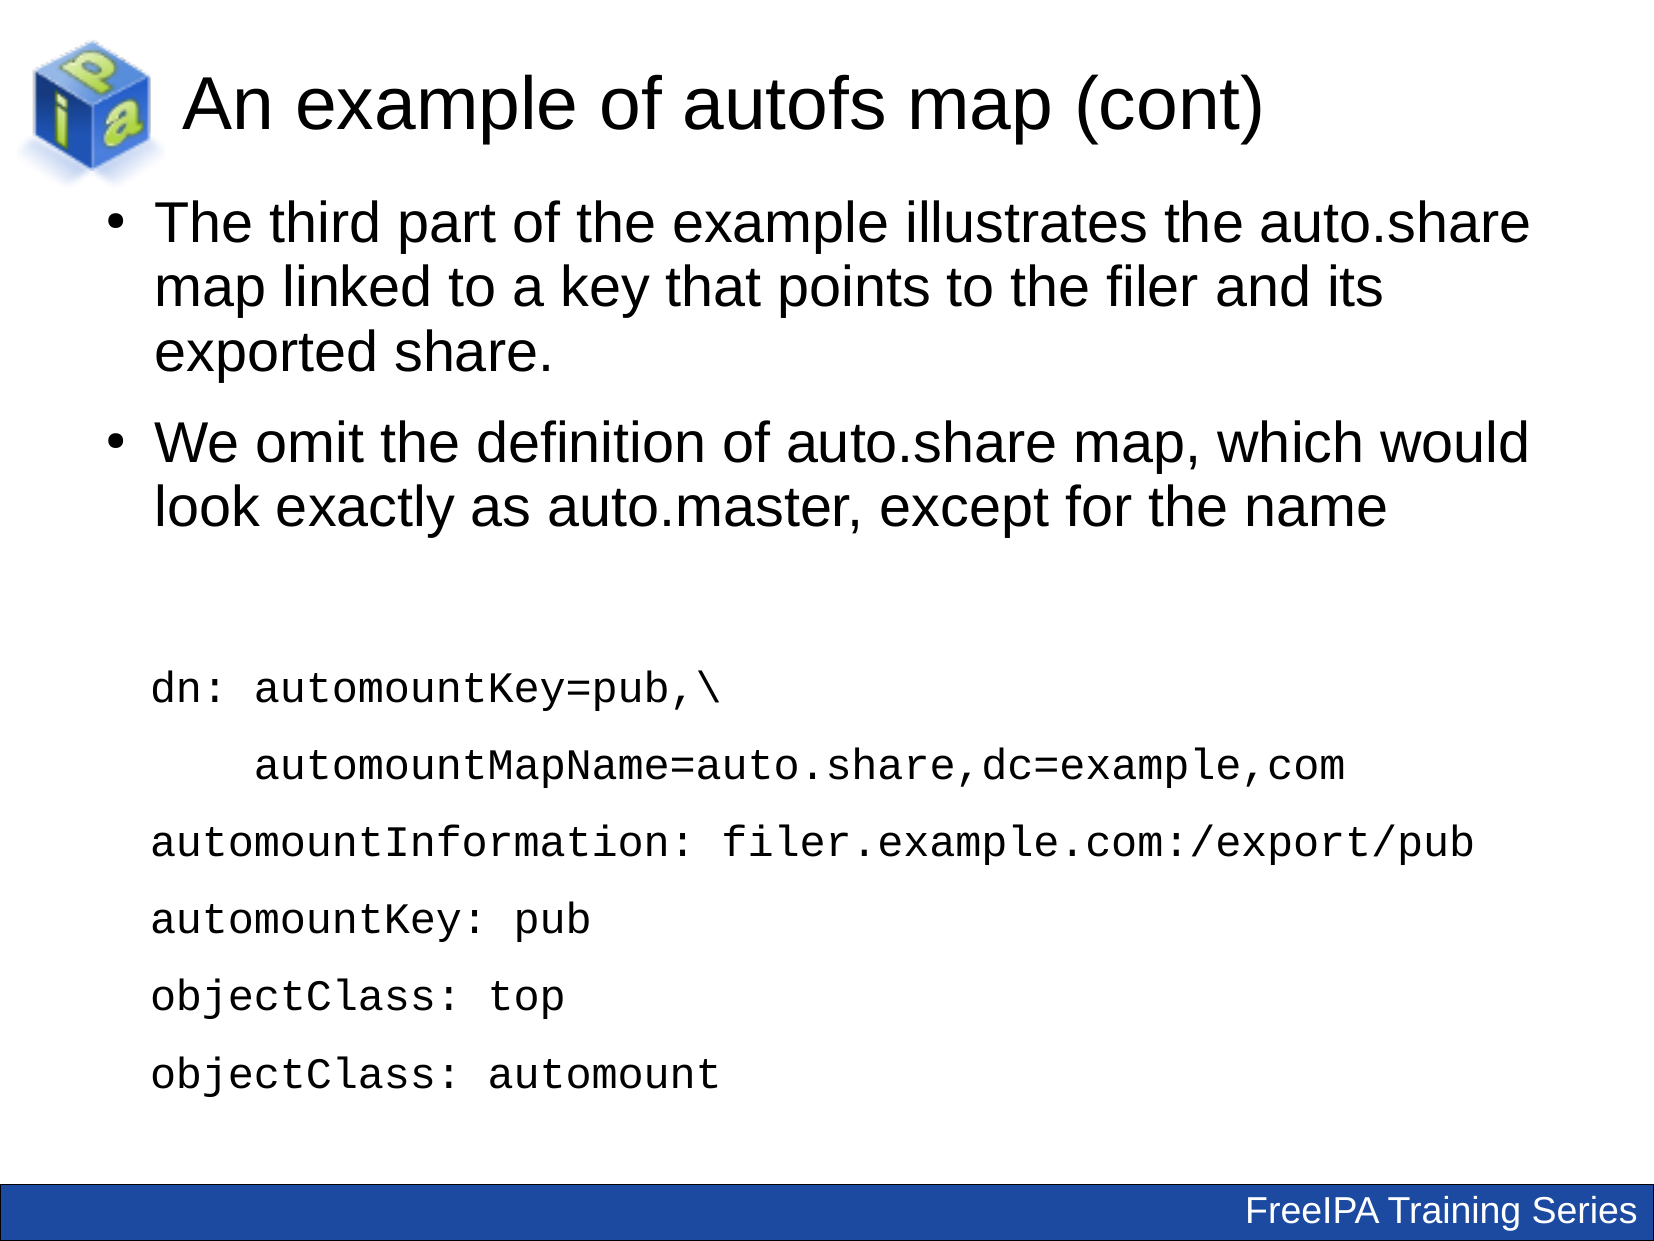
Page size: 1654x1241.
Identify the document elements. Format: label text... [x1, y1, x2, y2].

picture [17, 34, 165, 193]
list The third part of the example illustrates the auto.share map linked to a key that points to the filer and its exported share. We omit the definition of auto.share map, which would look exactly as auto.master, except for the name [89, 190, 1578, 542]
list dn: automountKey=pub,\ automountMapName=auto.share,dc=example,com automountInformation: filer.example.com:/export/pub automountKey: pub objectClass: top objectClass: automount [82, 665, 1571, 1106]
title An example of autofs map (cont) [182, 31, 1579, 177]
